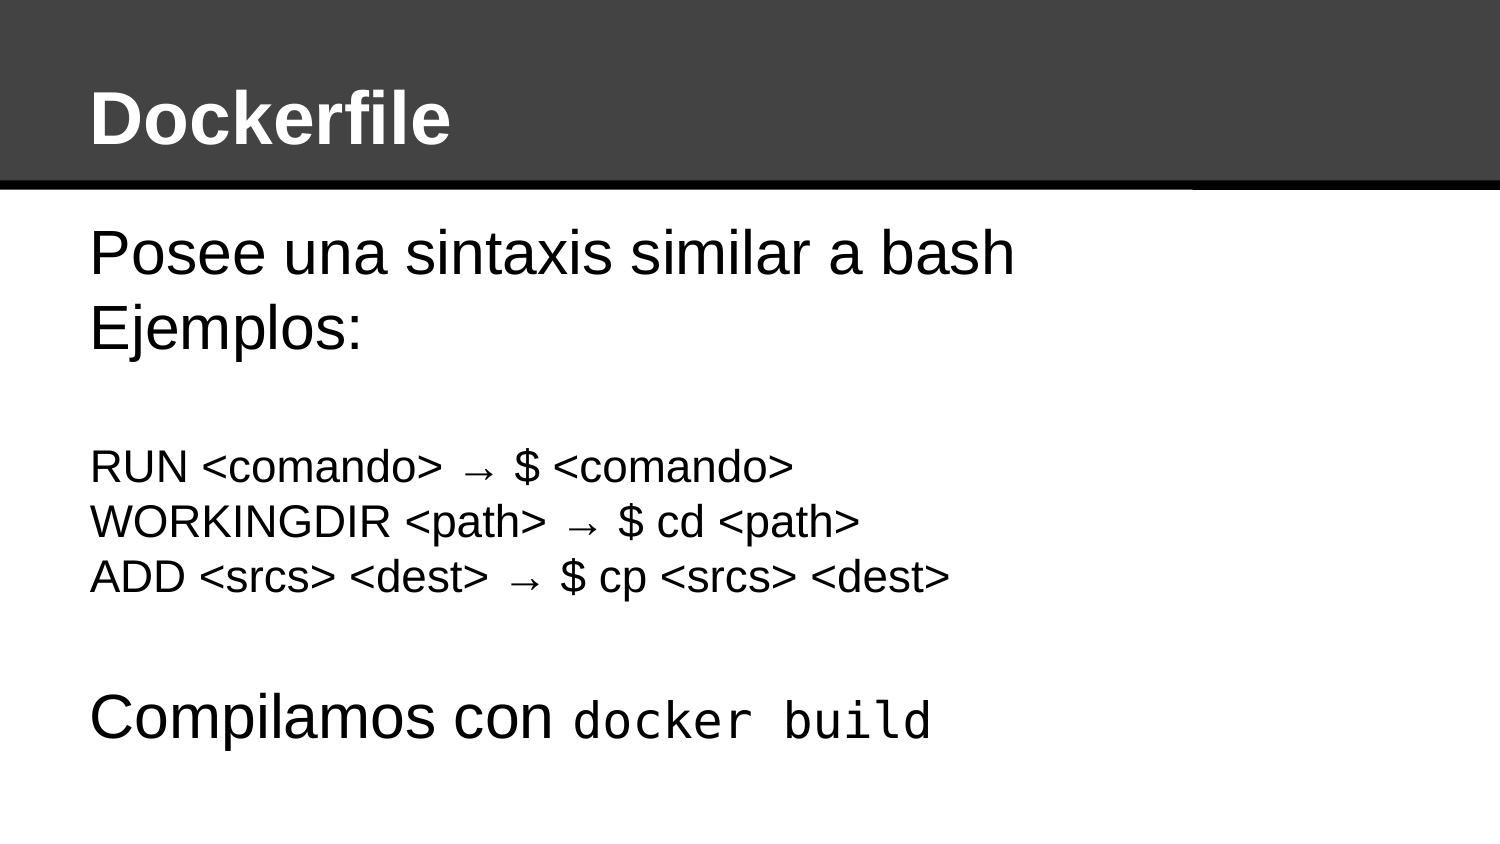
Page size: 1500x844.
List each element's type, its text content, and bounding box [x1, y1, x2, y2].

text_box Dockerfile [75, 33, 1425, 175]
text_box Posee una sintaxis similar a bash Ejemplos: RUN <comando> → $ <comando> WORKINGDIR <path> → $ cd <path> ADD <srcs> <dest> → $ cp <srcs> <dest> Compilamos con docker build [75, 196, 1425, 808]
